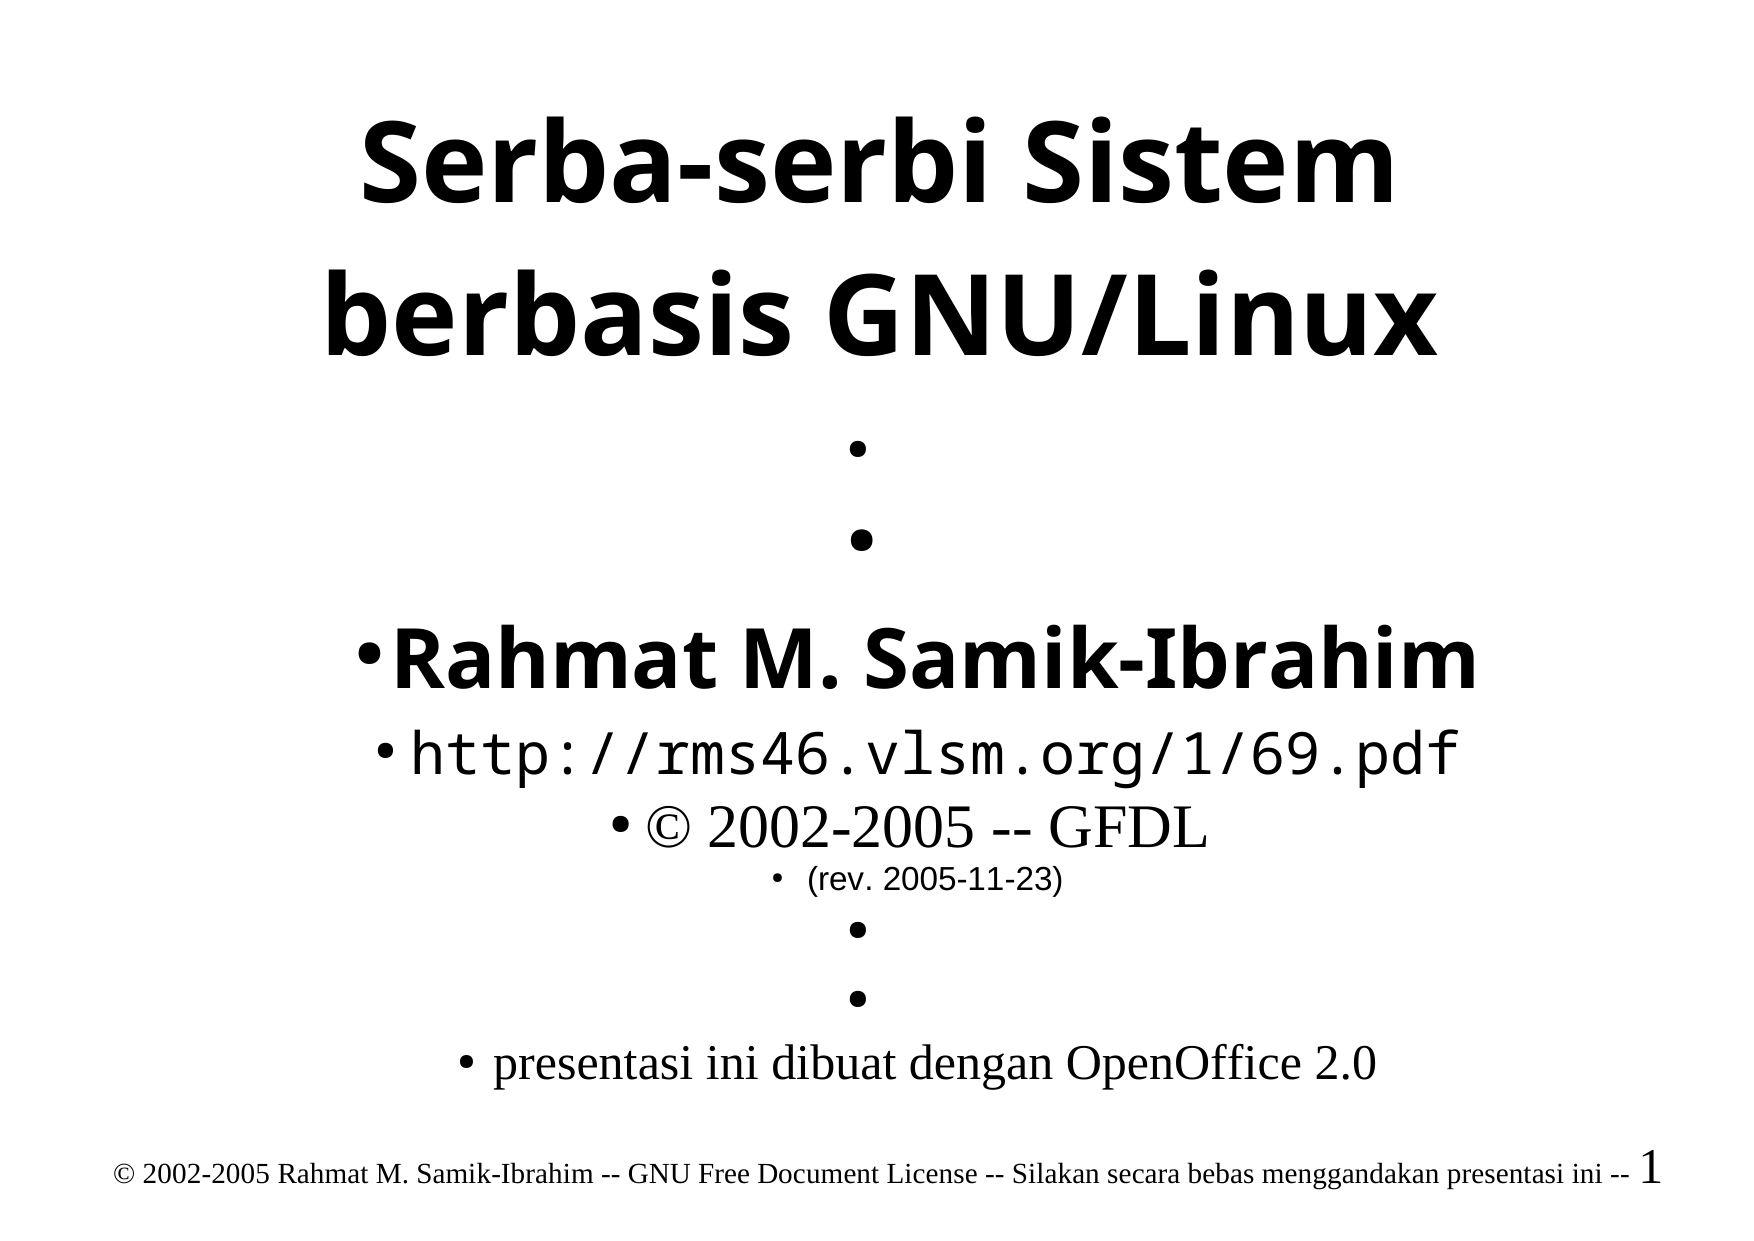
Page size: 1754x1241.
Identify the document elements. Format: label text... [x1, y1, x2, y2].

subtitle Rahmat M. Samik-Ibrahim http://rms46.vlsm.org/1/69.pdf © 2002-2005 -- GFDL (rev. 2005-11-23) presentasi ini dibuat dengan OpenOffice 2.0 [173, 428, 1591, 1080]
title Serba-serbi Sistem berbasis GNU/Linux [171, 92, 1589, 379]
